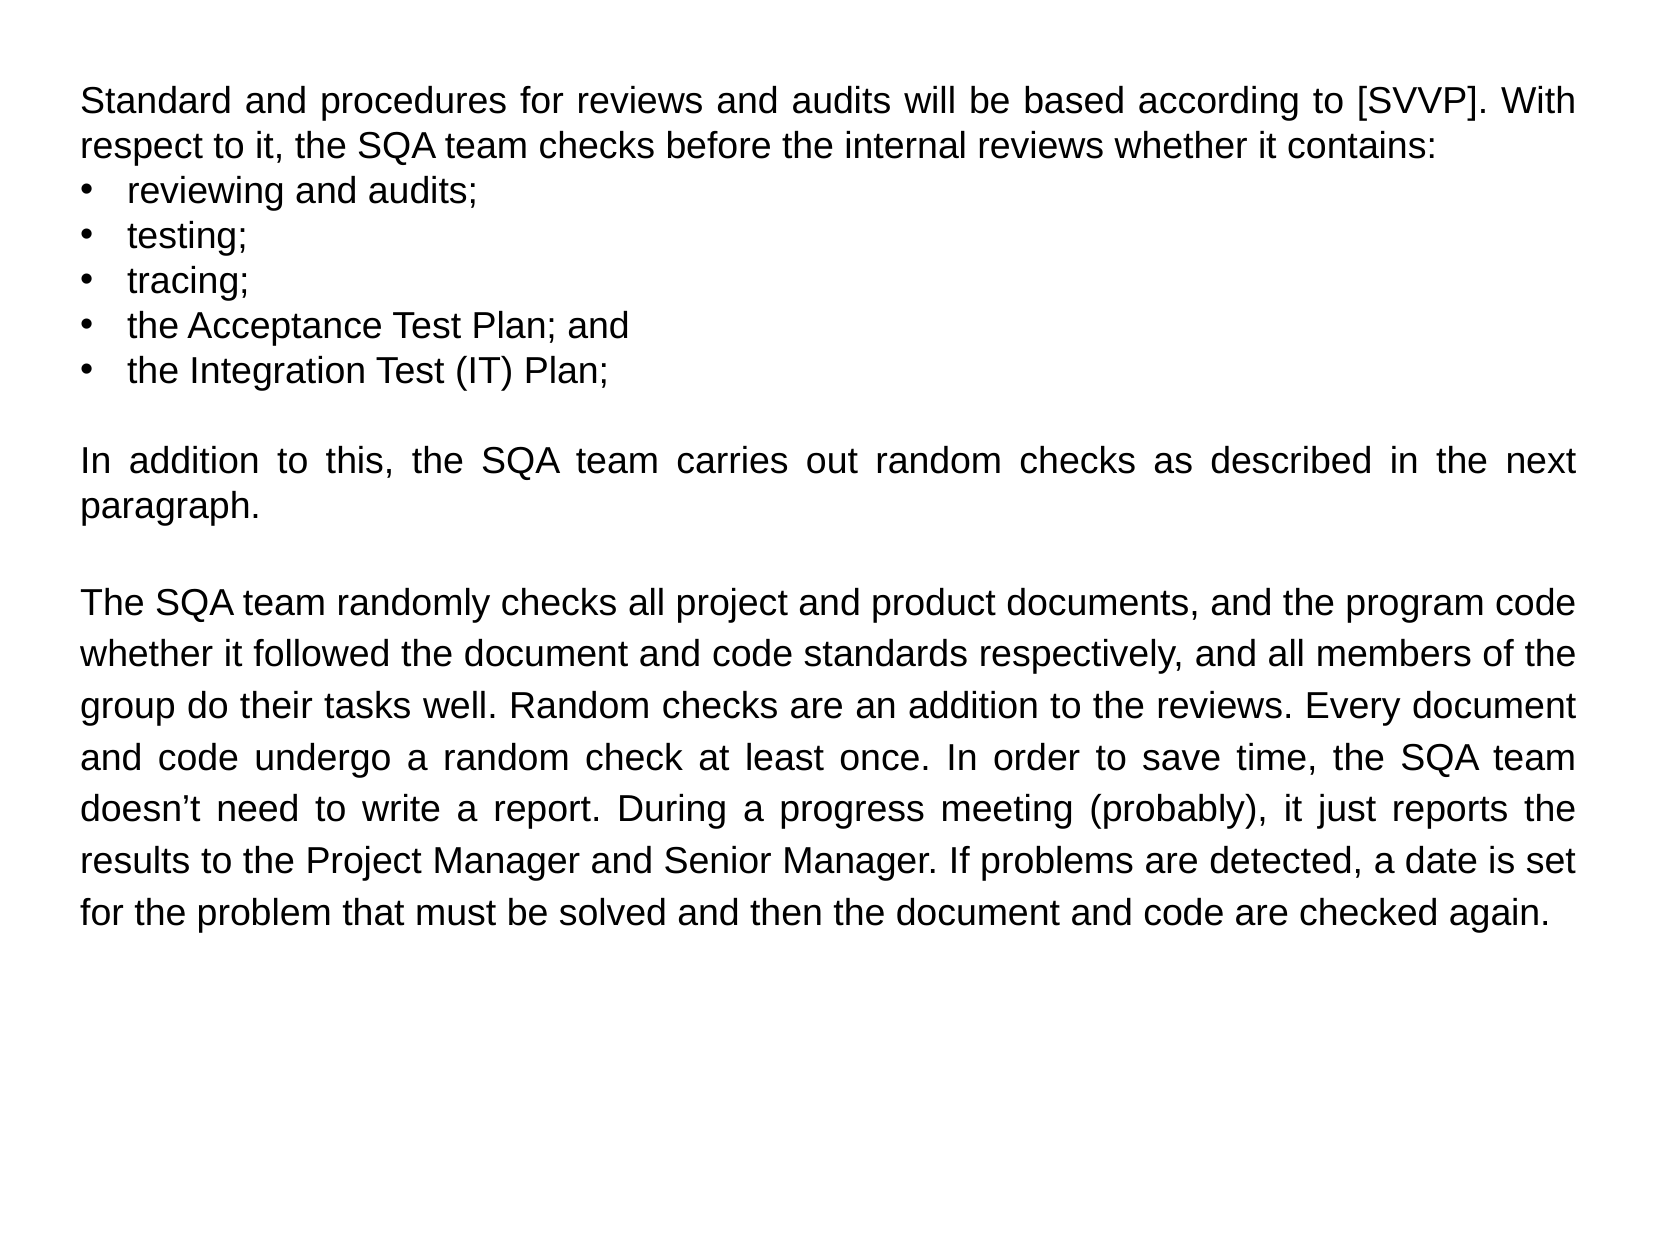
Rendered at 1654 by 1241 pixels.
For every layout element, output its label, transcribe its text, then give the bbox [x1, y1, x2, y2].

text_box Standard and procedures for reviews and audits will be based according to [SVVP]. With respect to it, the SQA team checks before the internal reviews whether it contains: reviewing and audits; testing; tracing; the Acceptance Test Plan; and the Integration Test (IT) Plan; In addition to this, the SQA team carries out random checks as described in the next paragraph. The SQA team randomly checks all project and product documents, and the program code whether it followed the document and code standards respectively, and all members of the group do their tasks well. Random checks are an addition to the reviews. Every document and code undergo a random check at least once. In order to save time, the SQA team doesn’t need to write a report. During a progress meeting (probably), it just reports the results to the Project Manager and Senior Manager. If problems are detected, a date is set for the problem that must be solved and then the document and code are checked again. [65, 68, 1592, 986]
